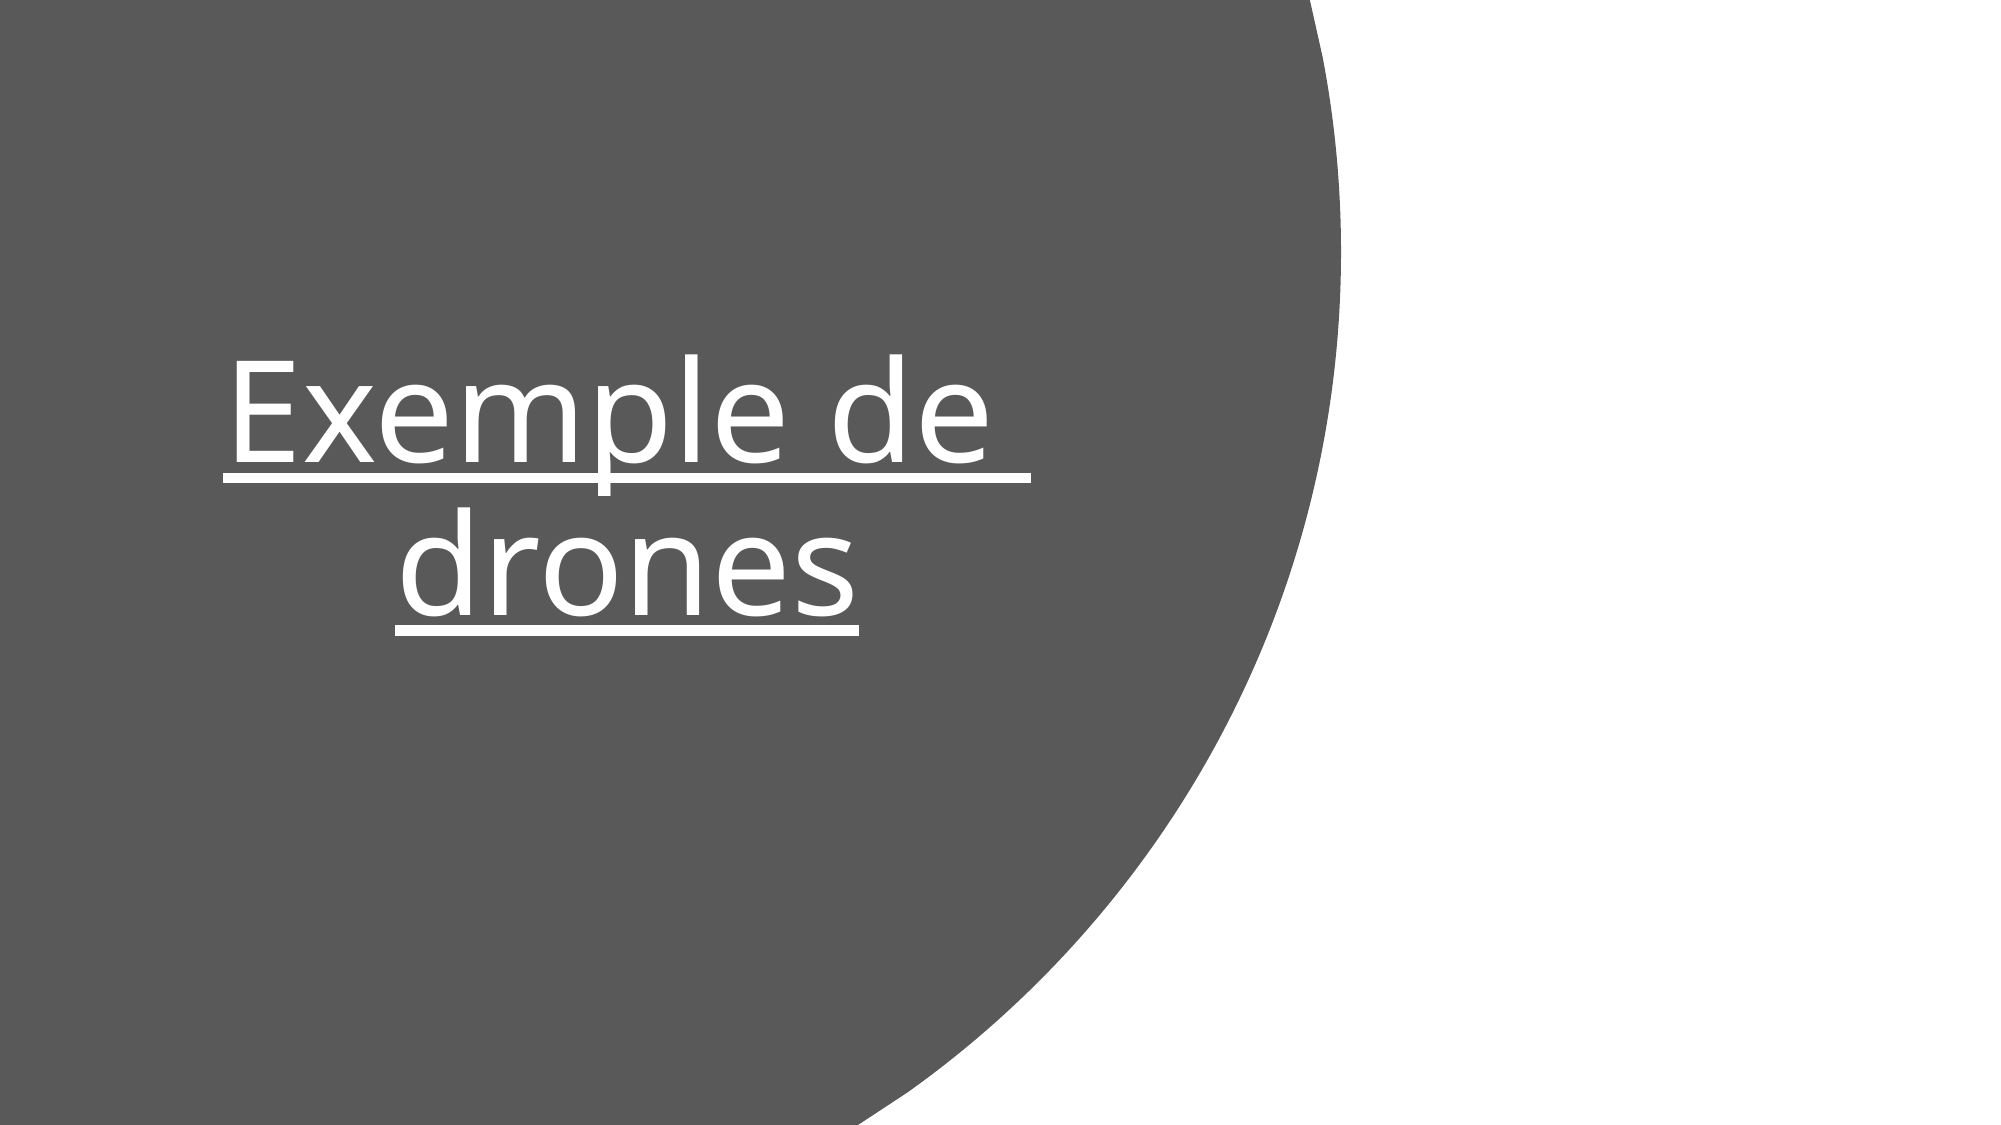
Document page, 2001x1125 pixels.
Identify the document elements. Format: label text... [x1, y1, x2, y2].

text_box [0, 0, 1903, 1125]
title Exemple de drones [140, 301, 999, 824]
